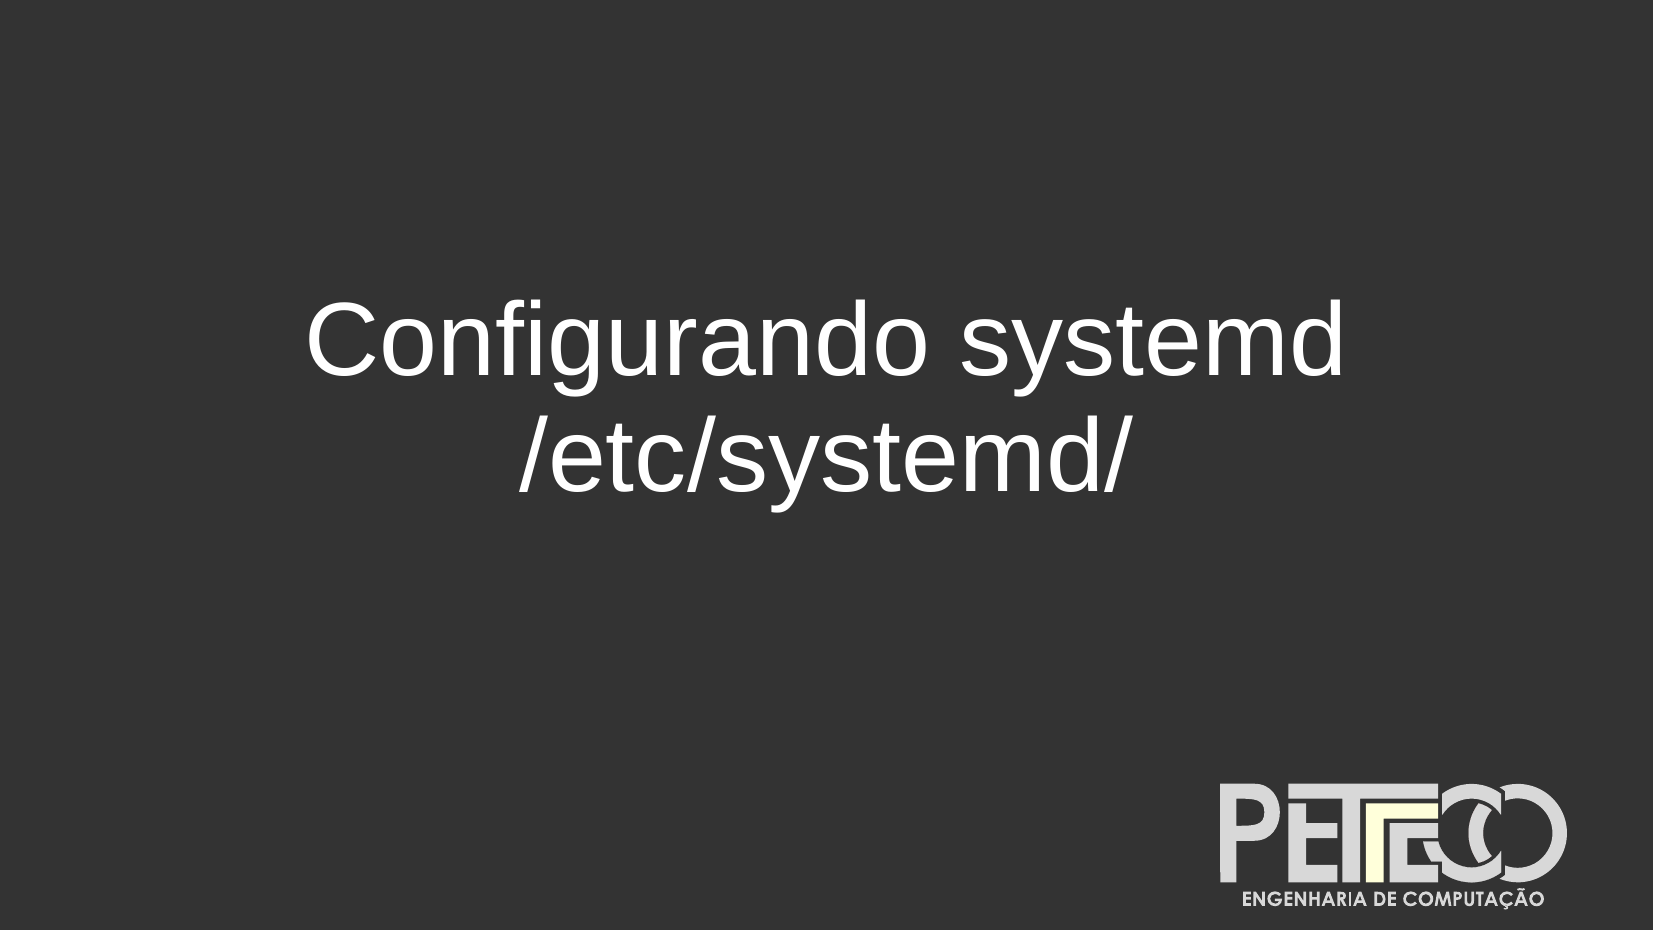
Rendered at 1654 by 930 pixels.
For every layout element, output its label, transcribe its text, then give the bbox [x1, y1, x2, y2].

subtitle Configurando systemd /etc/systemd/ [82, 37, 1571, 757]
